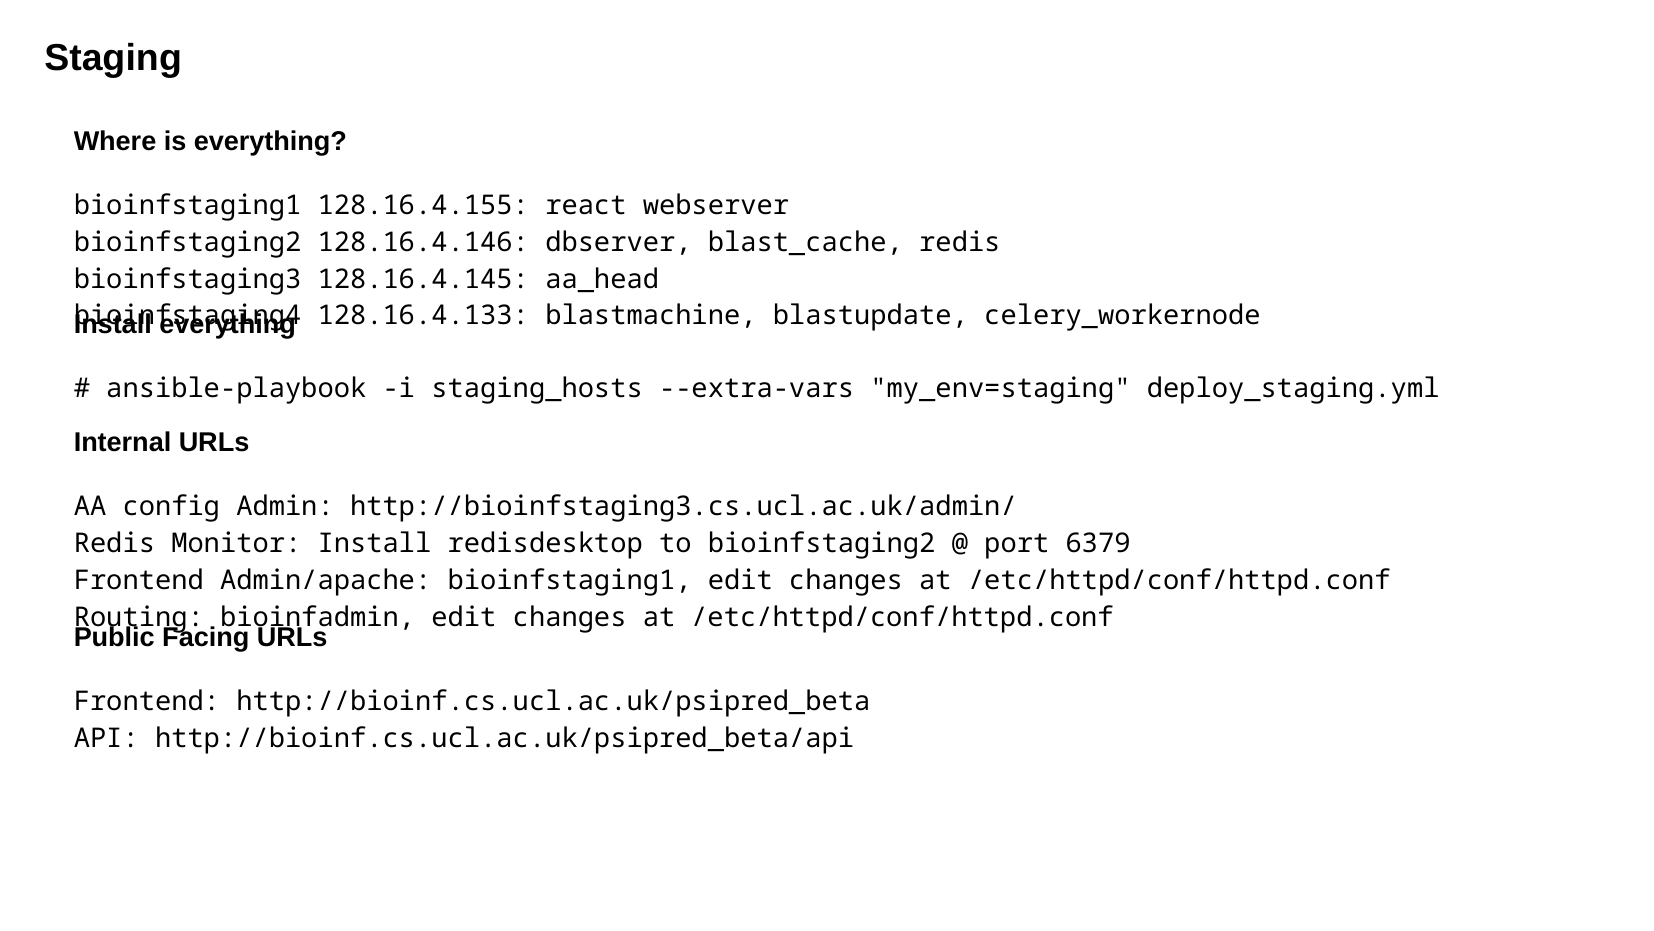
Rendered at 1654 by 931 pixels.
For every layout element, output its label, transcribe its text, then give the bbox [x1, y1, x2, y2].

text_box Install everything # ansible-playbook -i staging_hosts --extra-vars "my_env=staging" deploy_staging.yml [59, 301, 1565, 419]
text_box Internal URLs AA config Admin: http://bioinfstaging3.cs.ucl.ac.uk/admin/ Redis Monitor: Install redisdesktop to bioinfstaging2 @ port 6379 Frontend Admin/apache: bioinfstaging1, edit changes at /etc/httpd/conf/httpd.conf Routing: bioinfadmin, edit changes at /etc/httpd/conf/httpd.conf [59, 419, 1565, 614]
text_box Public Facing URLs Frontend: http://bioinf.cs.ucl.ac.uk/psipred_beta API: http://bioinf.cs.ucl.ac.uk/psipred_beta/api [59, 614, 1565, 744]
text_box Where is everything? bioinfstaging1 128.16.4.155: react webserver bioinfstaging2 128.16.4.146: dbserver, blast_cache, redis bioinfstaging3 128.16.4.145: aa_head bioinfstaging4 128.16.4.133: blastmachine, blastupdate, celery_workernode [59, 118, 1565, 301]
text_box Staging [29, 29, 197, 87]
